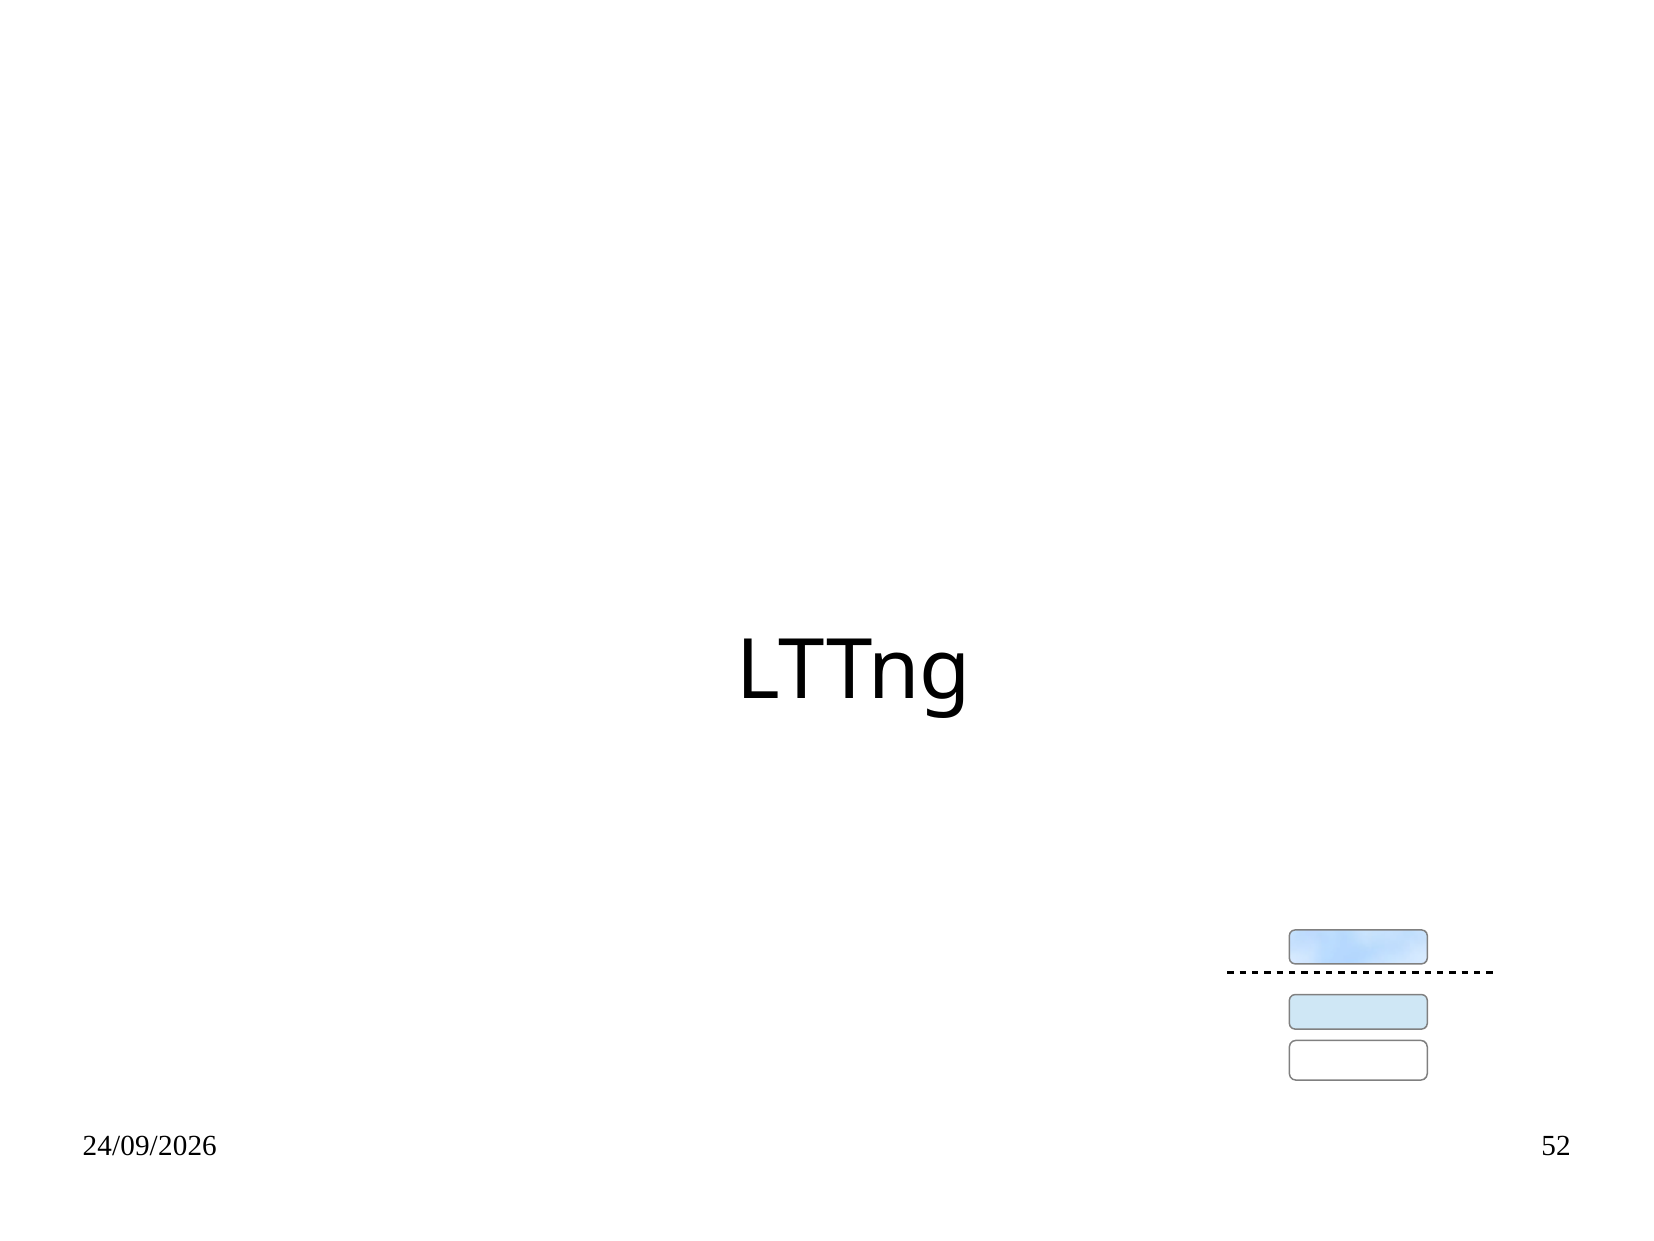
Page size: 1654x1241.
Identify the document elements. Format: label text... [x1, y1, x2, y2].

subtitle LTTng [210, 315, 1498, 1017]
text_box [1289, 994, 1428, 1030]
text_box [1289, 929, 1428, 964]
